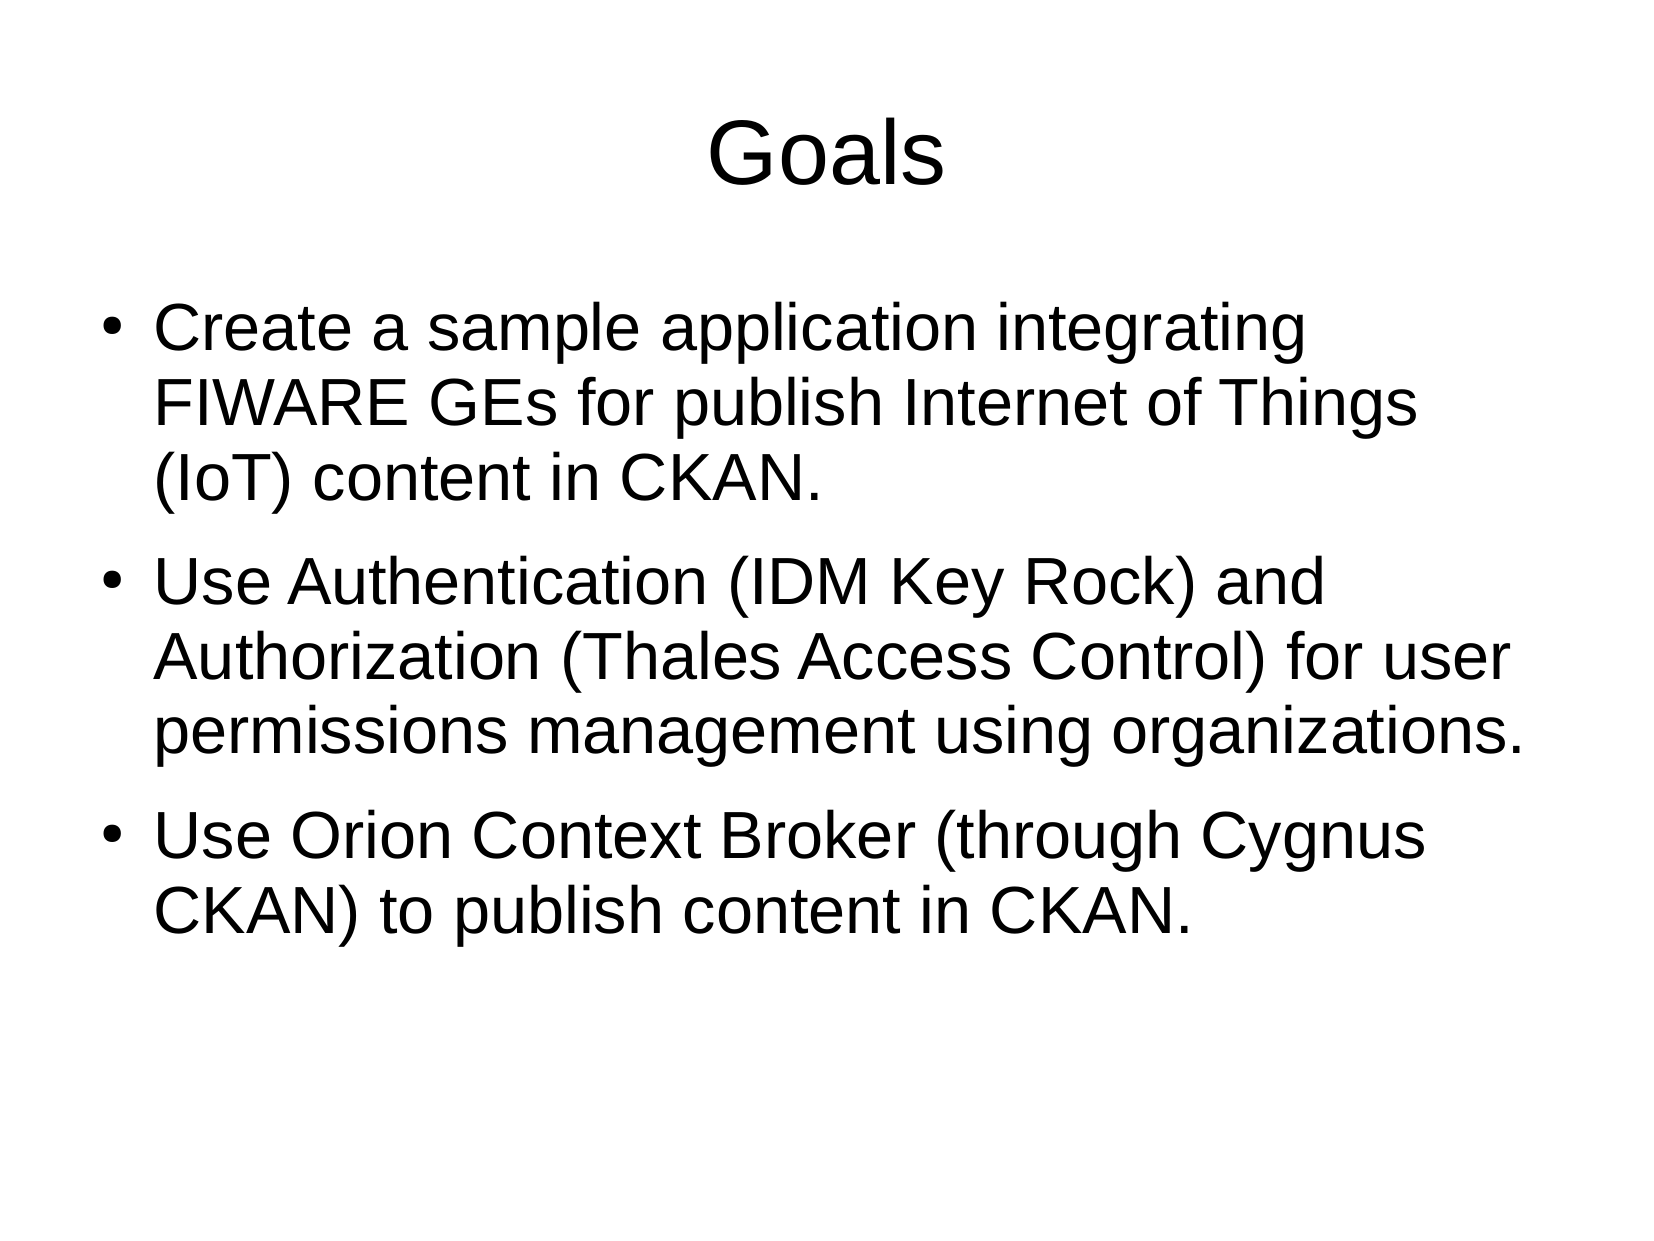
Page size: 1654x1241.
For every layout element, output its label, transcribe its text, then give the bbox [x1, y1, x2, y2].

title Goals [82, 49, 1571, 257]
list Create a sample application integrating FIWARE GEs for publish Internet of Things (IoT) content in CKAN. Use Authentication (IDM Key Rock) and Authorization (Thales Access Control) for user permissions management using organizations. Use Orion Context Broker (through Cygnus CKAN) to publish content in CKAN. [82, 290, 1571, 1010]
